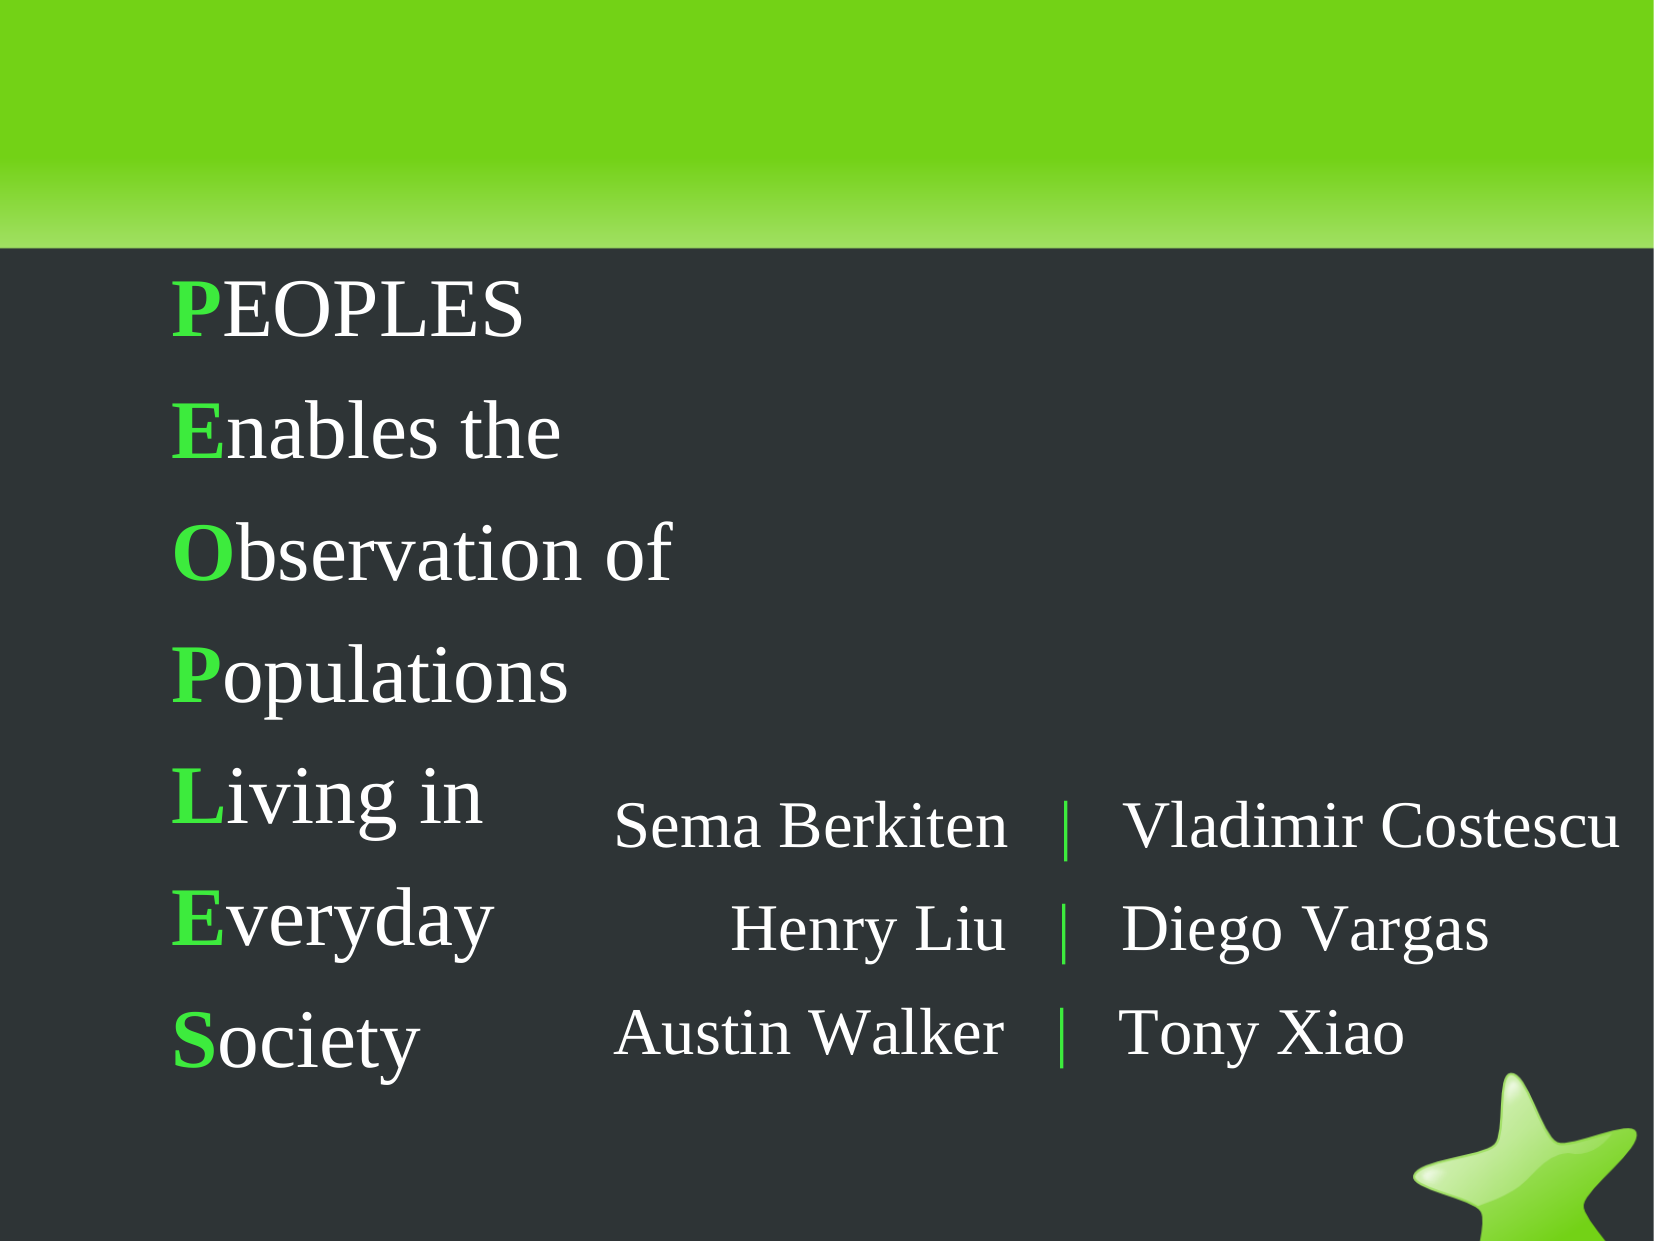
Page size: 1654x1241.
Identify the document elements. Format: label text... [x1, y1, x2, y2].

picture [0, 0, 1654, 1241]
list Sema Berkiten | Vladimir Costescu Henry Liu | Diego Vargas Austin Walker | Tony Xiao [525, 787, 1654, 1119]
list PEOPLES Enables the Observation of Populations Living in Everyday Society [82, 262, 676, 1200]
